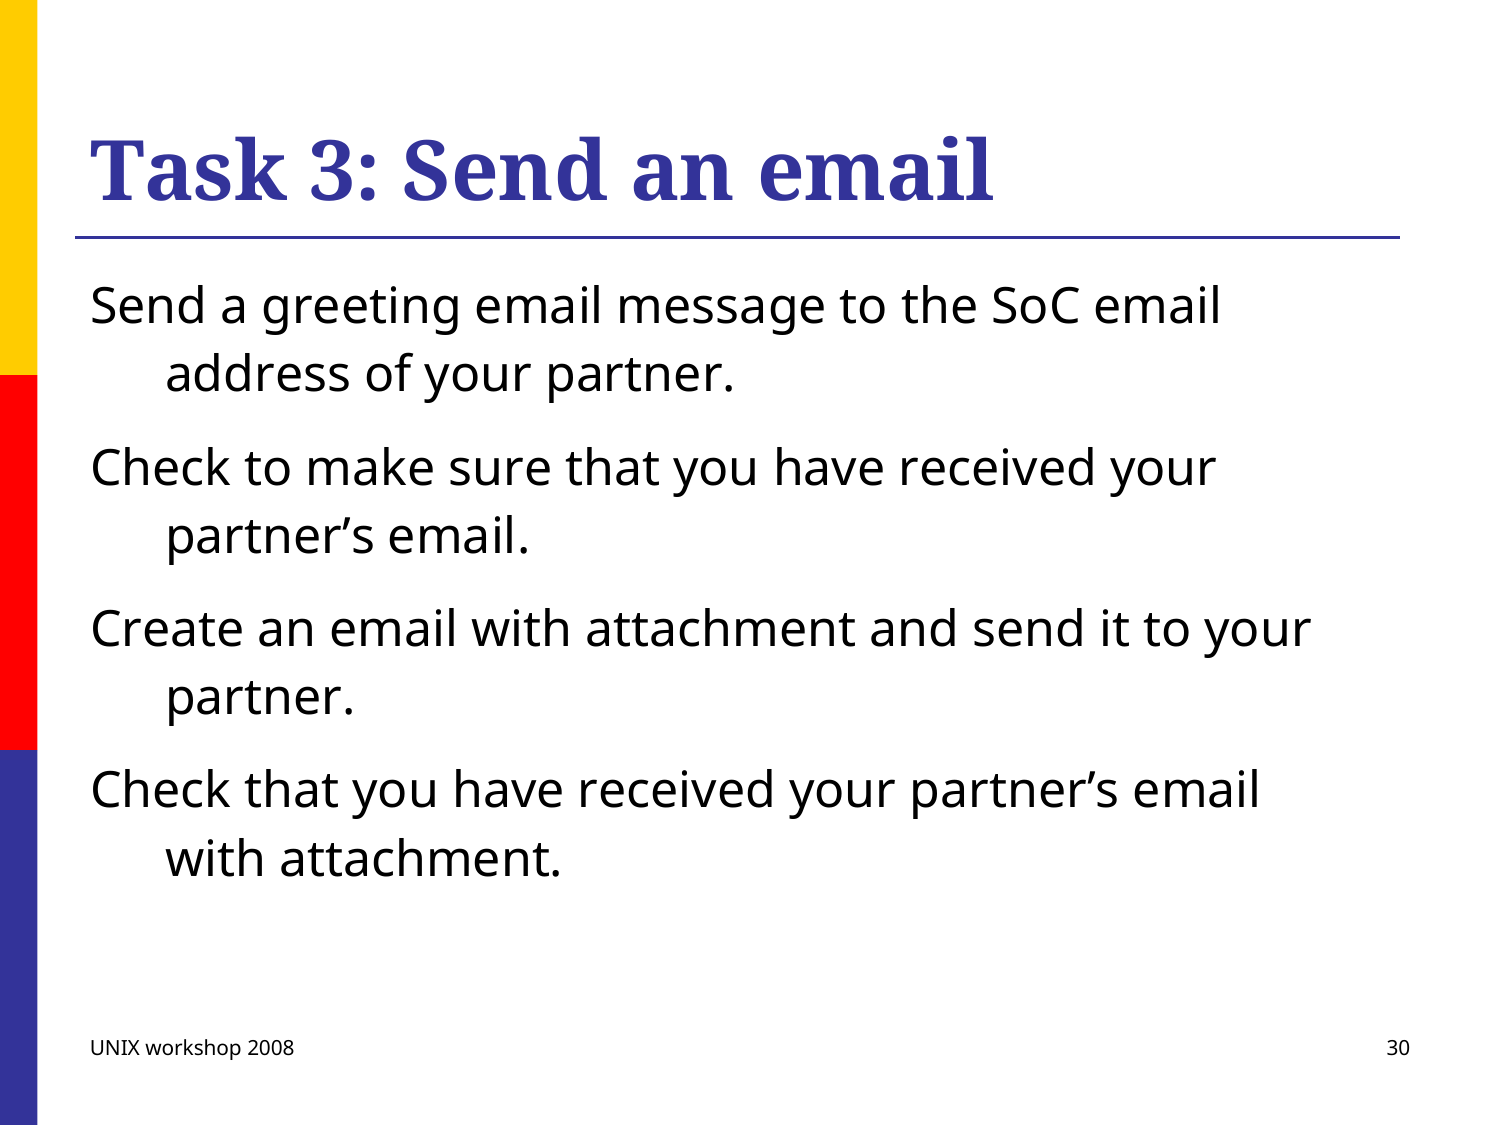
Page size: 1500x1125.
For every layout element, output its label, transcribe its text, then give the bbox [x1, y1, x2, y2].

list Send a greeting email message to the SoC email address of your partner. Check to make sure that you have received your partner’s email. Create an email with attachment and send it to your partner. Check that you have received your partner’s email with attachment. [74, 262, 1388, 976]
text_box <number> [1074, 1025, 1426, 1101]
text_box UNIX workshop 2008 [74, 1025, 426, 1101]
title Task 3: Send an email [75, 45, 1426, 233]
